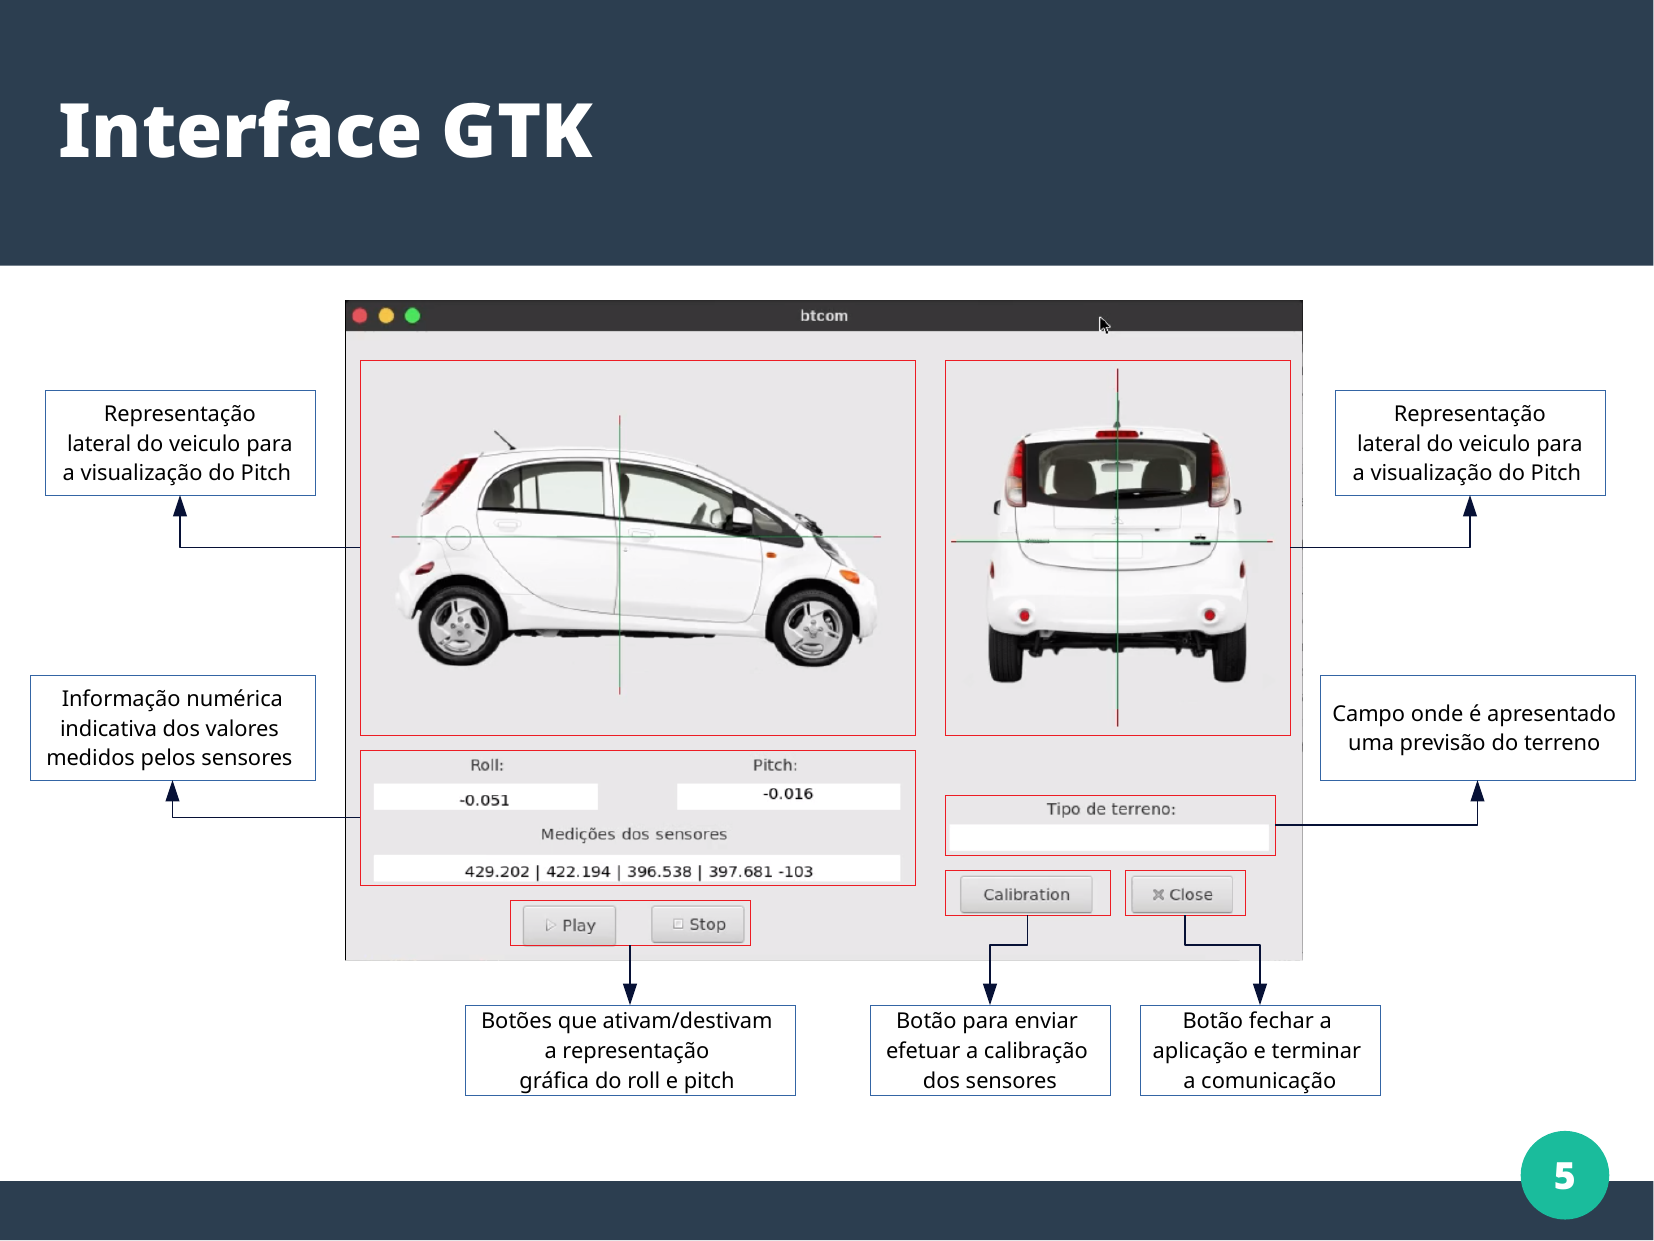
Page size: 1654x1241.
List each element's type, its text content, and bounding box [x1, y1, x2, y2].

text_box [345, 300, 1303, 961]
text_box [511, 901, 750, 945]
text_box Botão para enviar efetuar a calibração dos sensores [870, 1005, 1111, 1096]
text_box Botão fechar a aplicação e terminar a comunicação [1140, 1005, 1381, 1096]
text_box Representação lateral do veiculo para a visualização do Pitch [1335, 390, 1606, 496]
text_box [946, 361, 1290, 735]
text_box Campo onde é apresentado uma previsão do terreno [1320, 675, 1636, 781]
text_box Botões que ativam/destivam a representação gráfica do roll e pitch [465, 1005, 796, 1096]
text_box [361, 361, 915, 735]
text_box Informação numérica indicativa dos valores medidos pelos sensores [30, 675, 316, 781]
text_box [946, 796, 1275, 855]
title Interface GTK [59, 49, 1595, 207]
text_box Representação lateral do veiculo para a visualização do Pitch [45, 390, 316, 496]
text_box [1126, 871, 1245, 915]
text_box [361, 751, 915, 885]
text_box [946, 871, 1110, 915]
